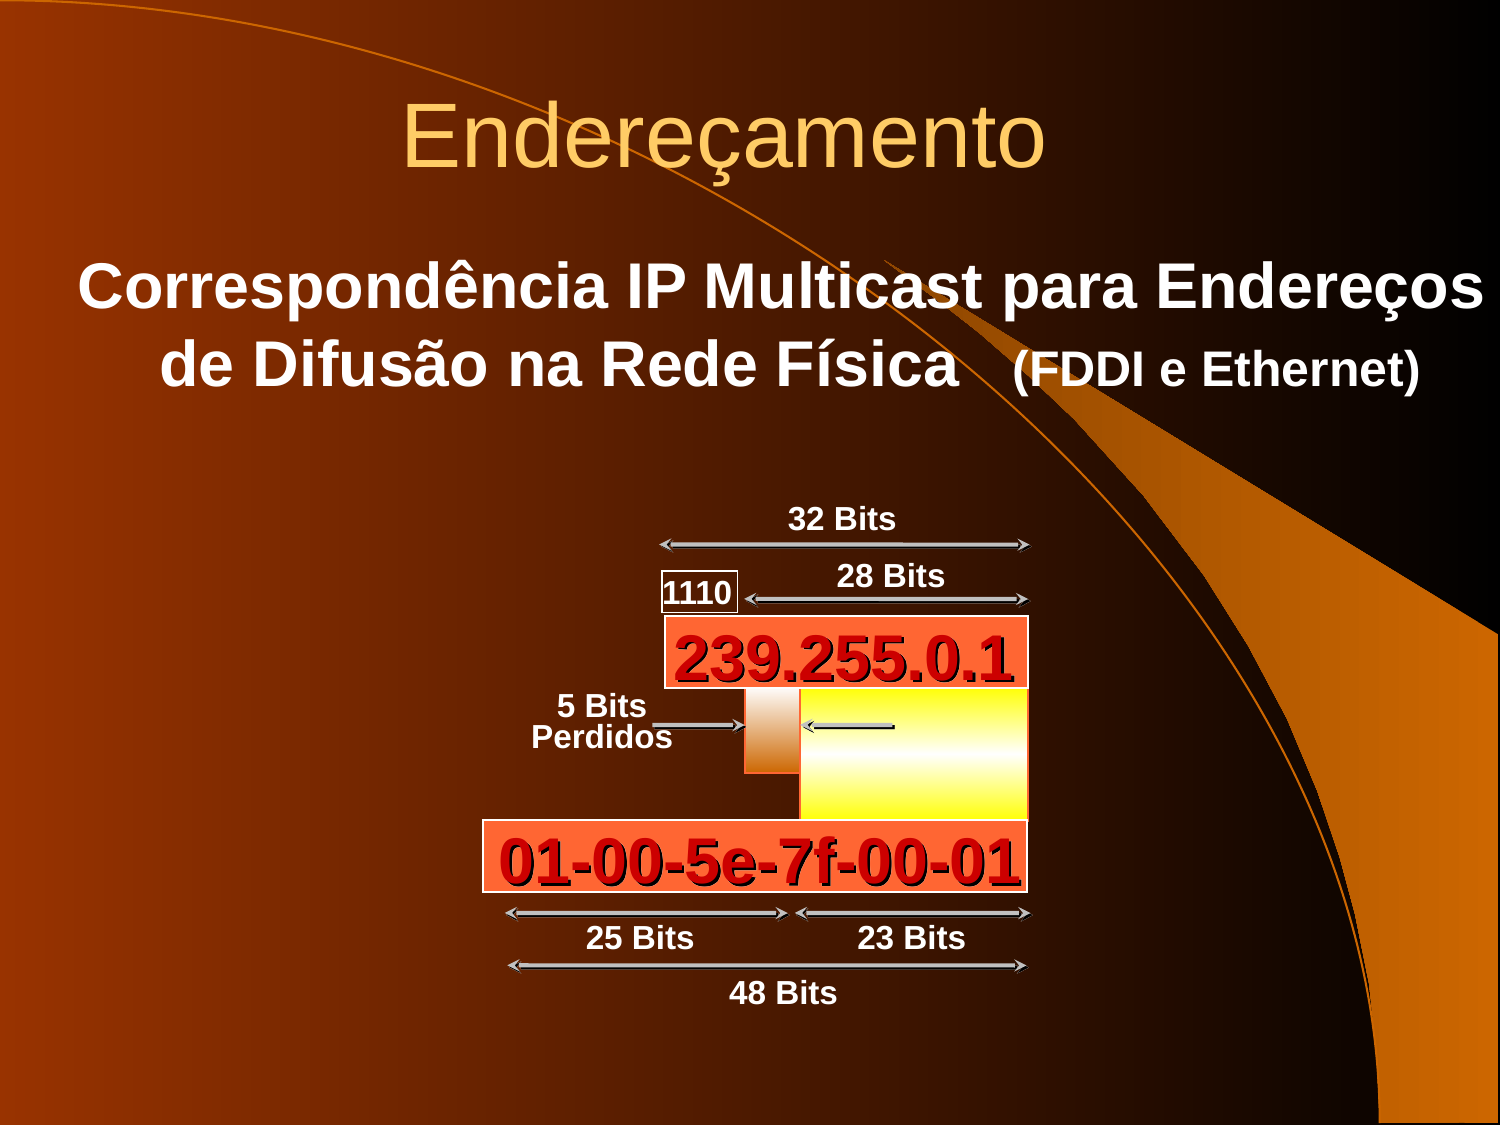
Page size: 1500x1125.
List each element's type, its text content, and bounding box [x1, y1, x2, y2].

text_box 23 Bits [843, 909, 980, 963]
text_box 28 Bits [823, 547, 960, 602]
text_box 5 Bits Perdidos [517, 684, 687, 763]
text_box 48 Bits [715, 964, 852, 1019]
text_box 25 Bits [572, 909, 709, 963]
title Endereçamento [99, 37, 1375, 225]
text_box 32 Bits [774, 490, 911, 544]
text_box [744, 700, 1029, 812]
text_box 1110 [662, 571, 738, 608]
text_box Correspondência IP Multicast para Endereços de Difusão na Rede Física (FDDI e Ethernet) [62, 237, 1500, 407]
text_box 239.255.0.1 [660, 608, 1029, 700]
text_box 01-00-5e-7f-00-01 [484, 812, 1036, 904]
